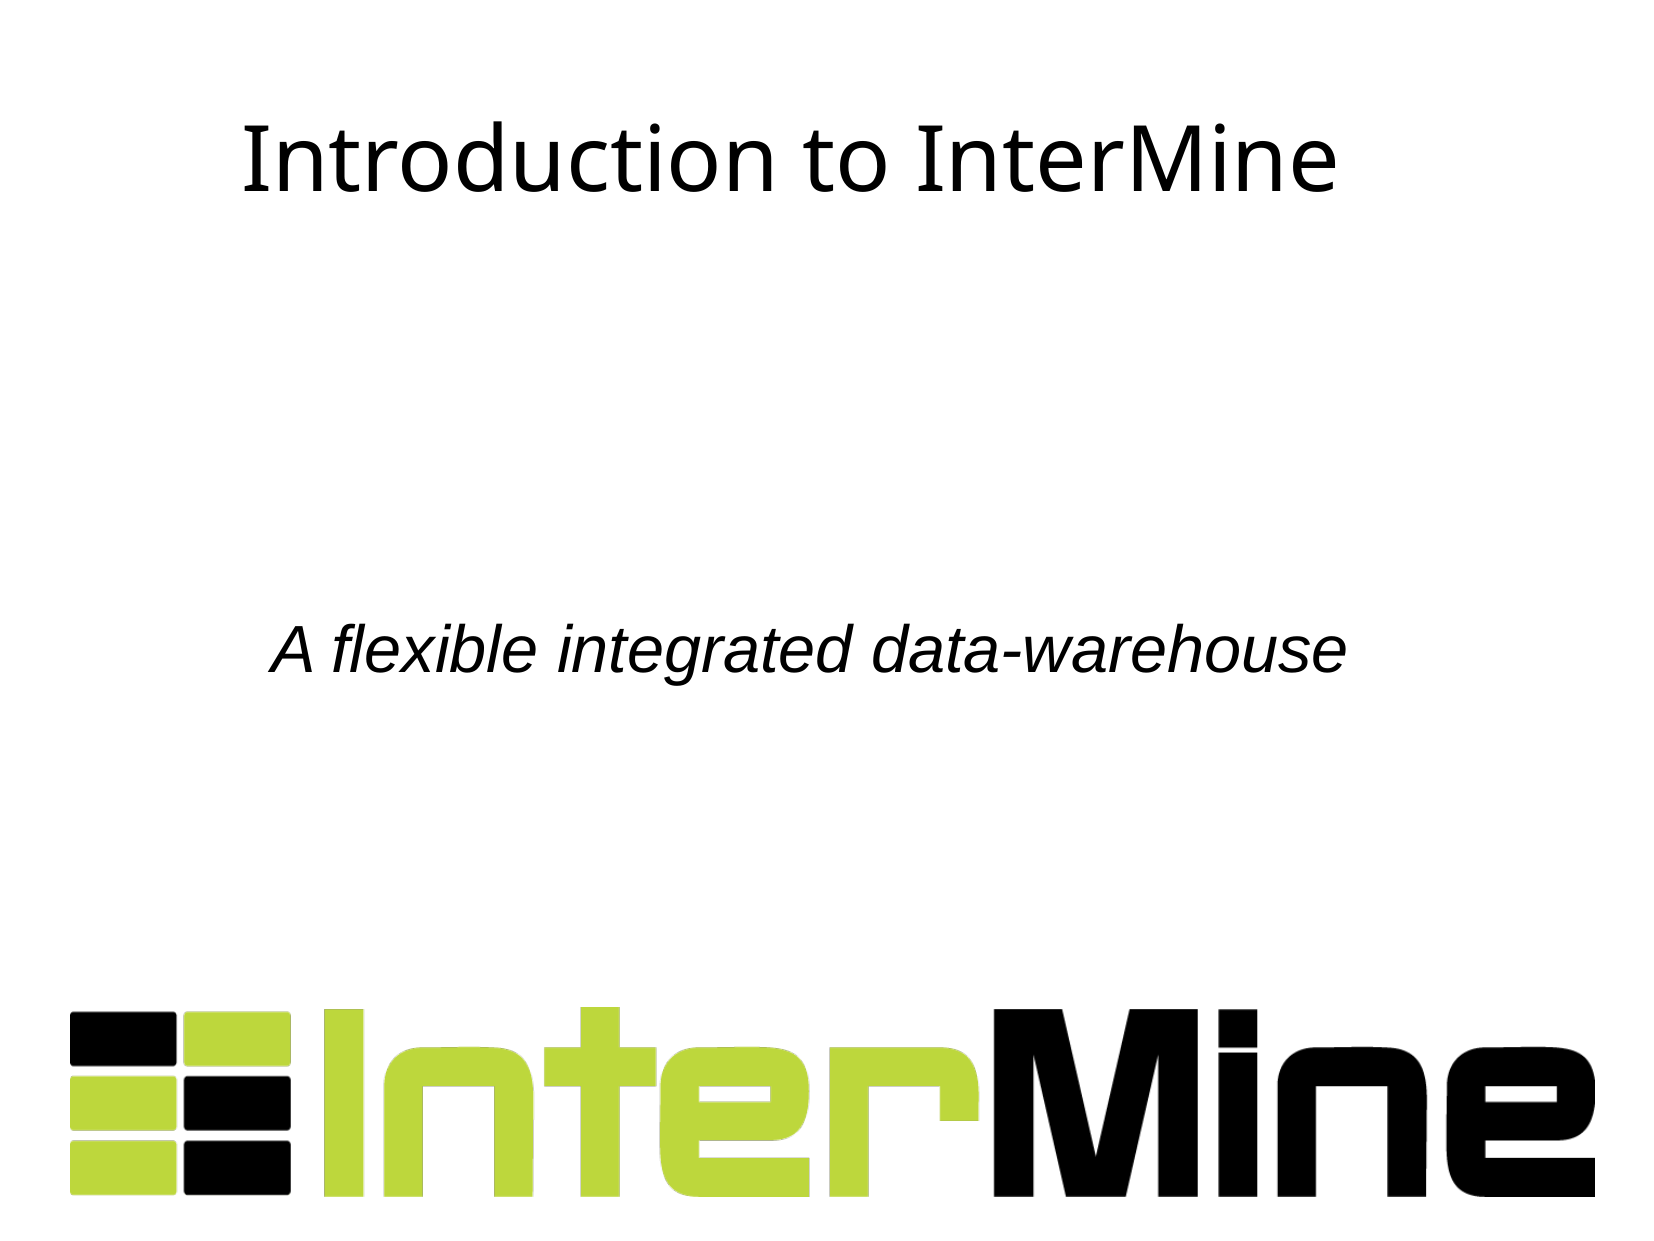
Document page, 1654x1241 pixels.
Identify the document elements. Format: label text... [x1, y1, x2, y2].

title Introduction to InterMine [47, 52, 1536, 260]
subtitle A flexible integrated data-warehouse [82, 290, 1538, 1010]
picture [70, 1007, 1595, 1197]
